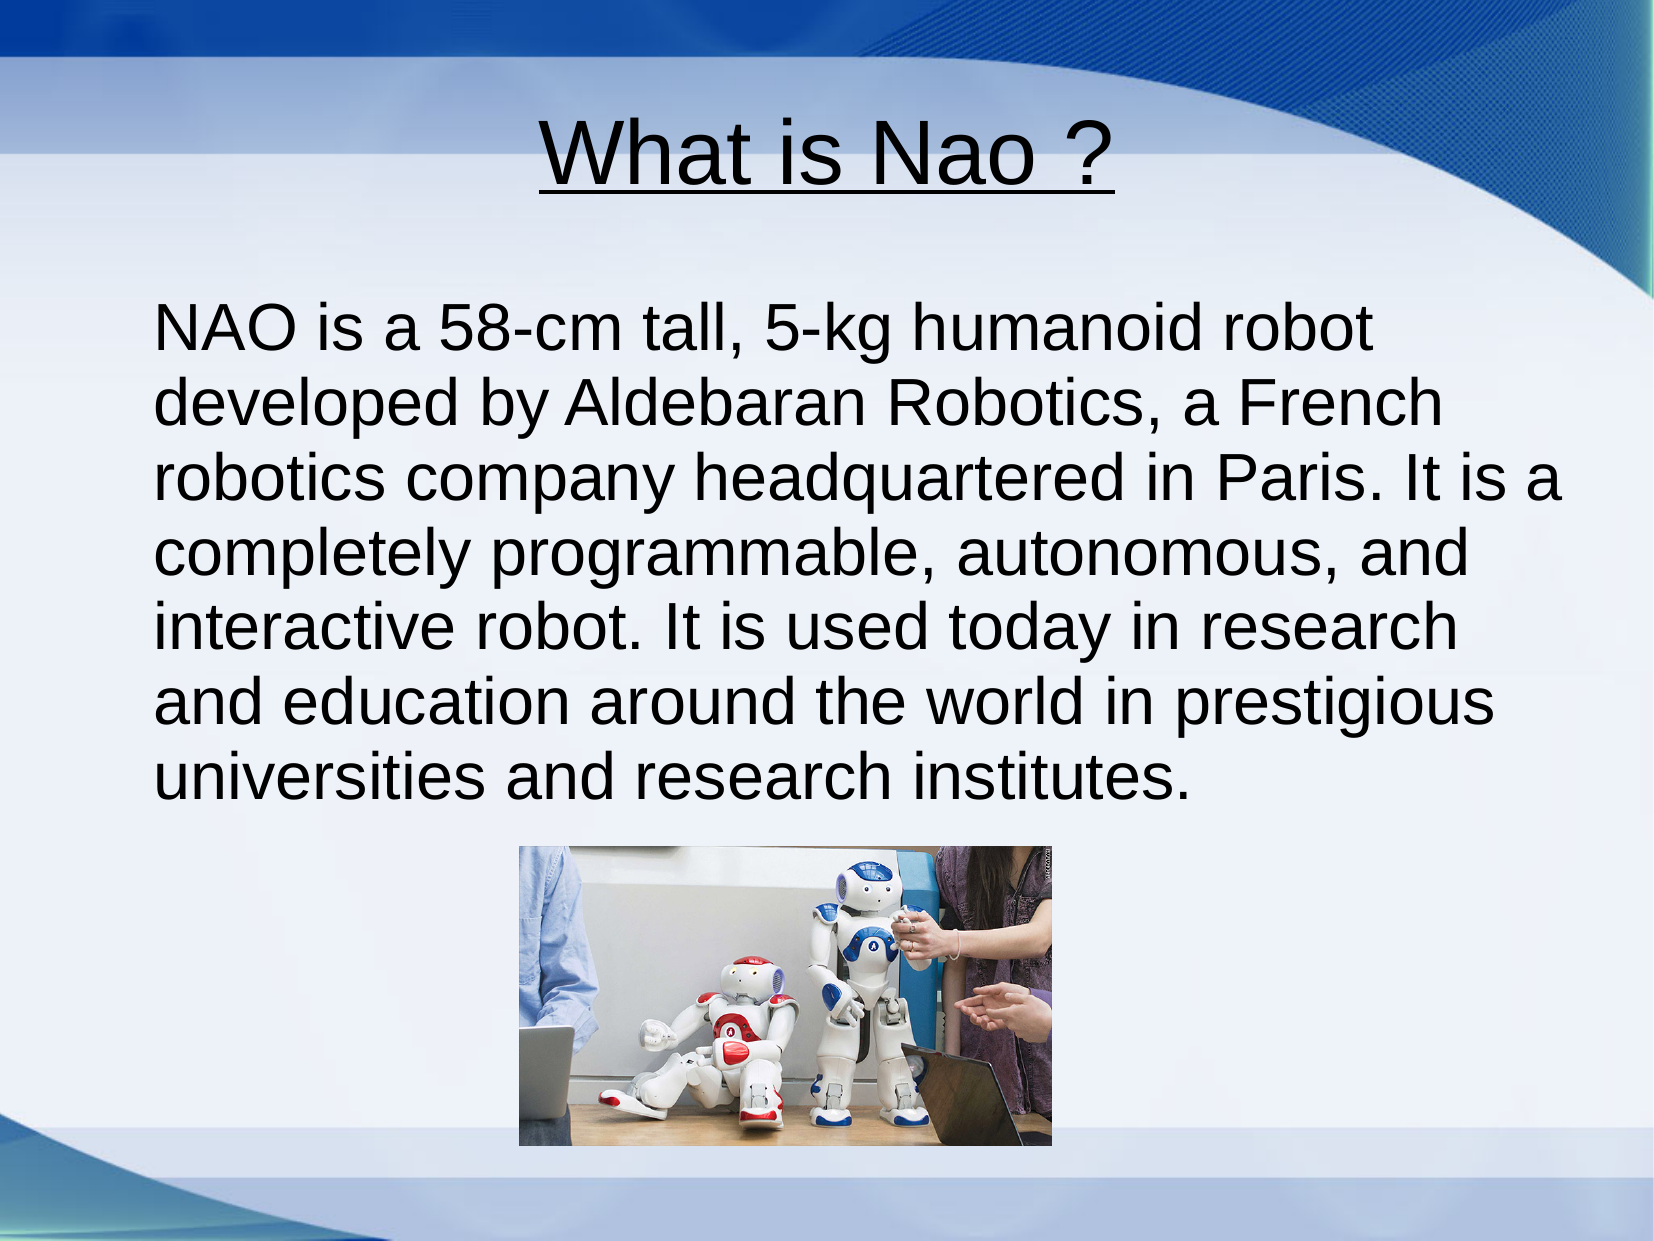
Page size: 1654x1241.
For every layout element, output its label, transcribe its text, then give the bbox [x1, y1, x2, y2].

picture [0, 0, 1654, 1241]
list NAO is a 58-cm tall, 5-kg humanoid robot developed by Aldebaran Robotics, a French robotics company headquartered in Paris. It is a completely programmable, autonomous, and interactive robot. It is used today in research and education around the world in prestigious universities and research institutes. [82, 290, 1571, 1010]
title What is Nao ? [82, 49, 1571, 257]
